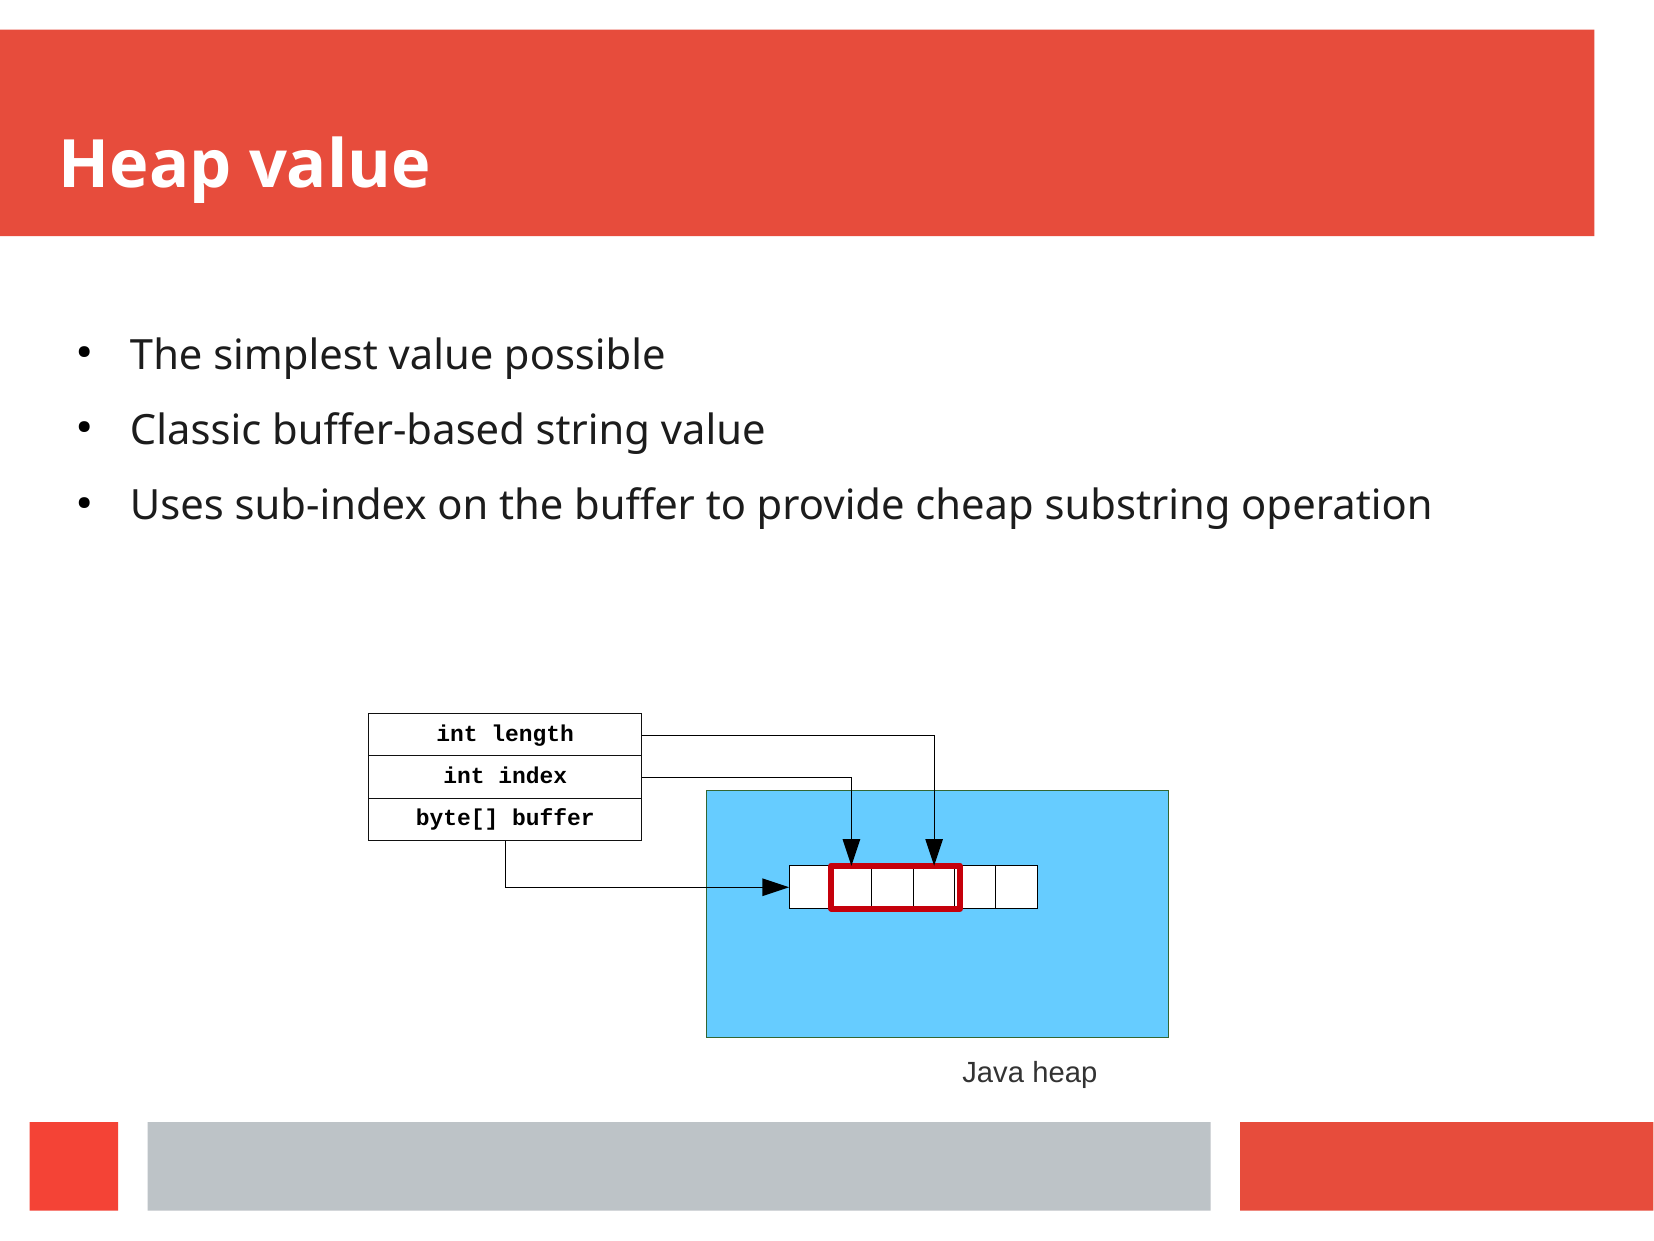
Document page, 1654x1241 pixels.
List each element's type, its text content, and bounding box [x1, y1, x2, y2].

text_box byte[] buffer [368, 798, 642, 841]
text_box int length [368, 713, 642, 755]
text_box [834, 869, 957, 906]
text_box [706, 790, 1169, 1038]
text_box Java heap [947, 1048, 1179, 1117]
list The simplest value possible Classic buffer-based string value Uses sub-index on the buffer to provide cheap substring operation [59, 324, 1565, 1093]
text_box int index [368, 755, 642, 798]
title Heap value [59, 59, 1595, 207]
text_box [852, 790, 934, 863]
